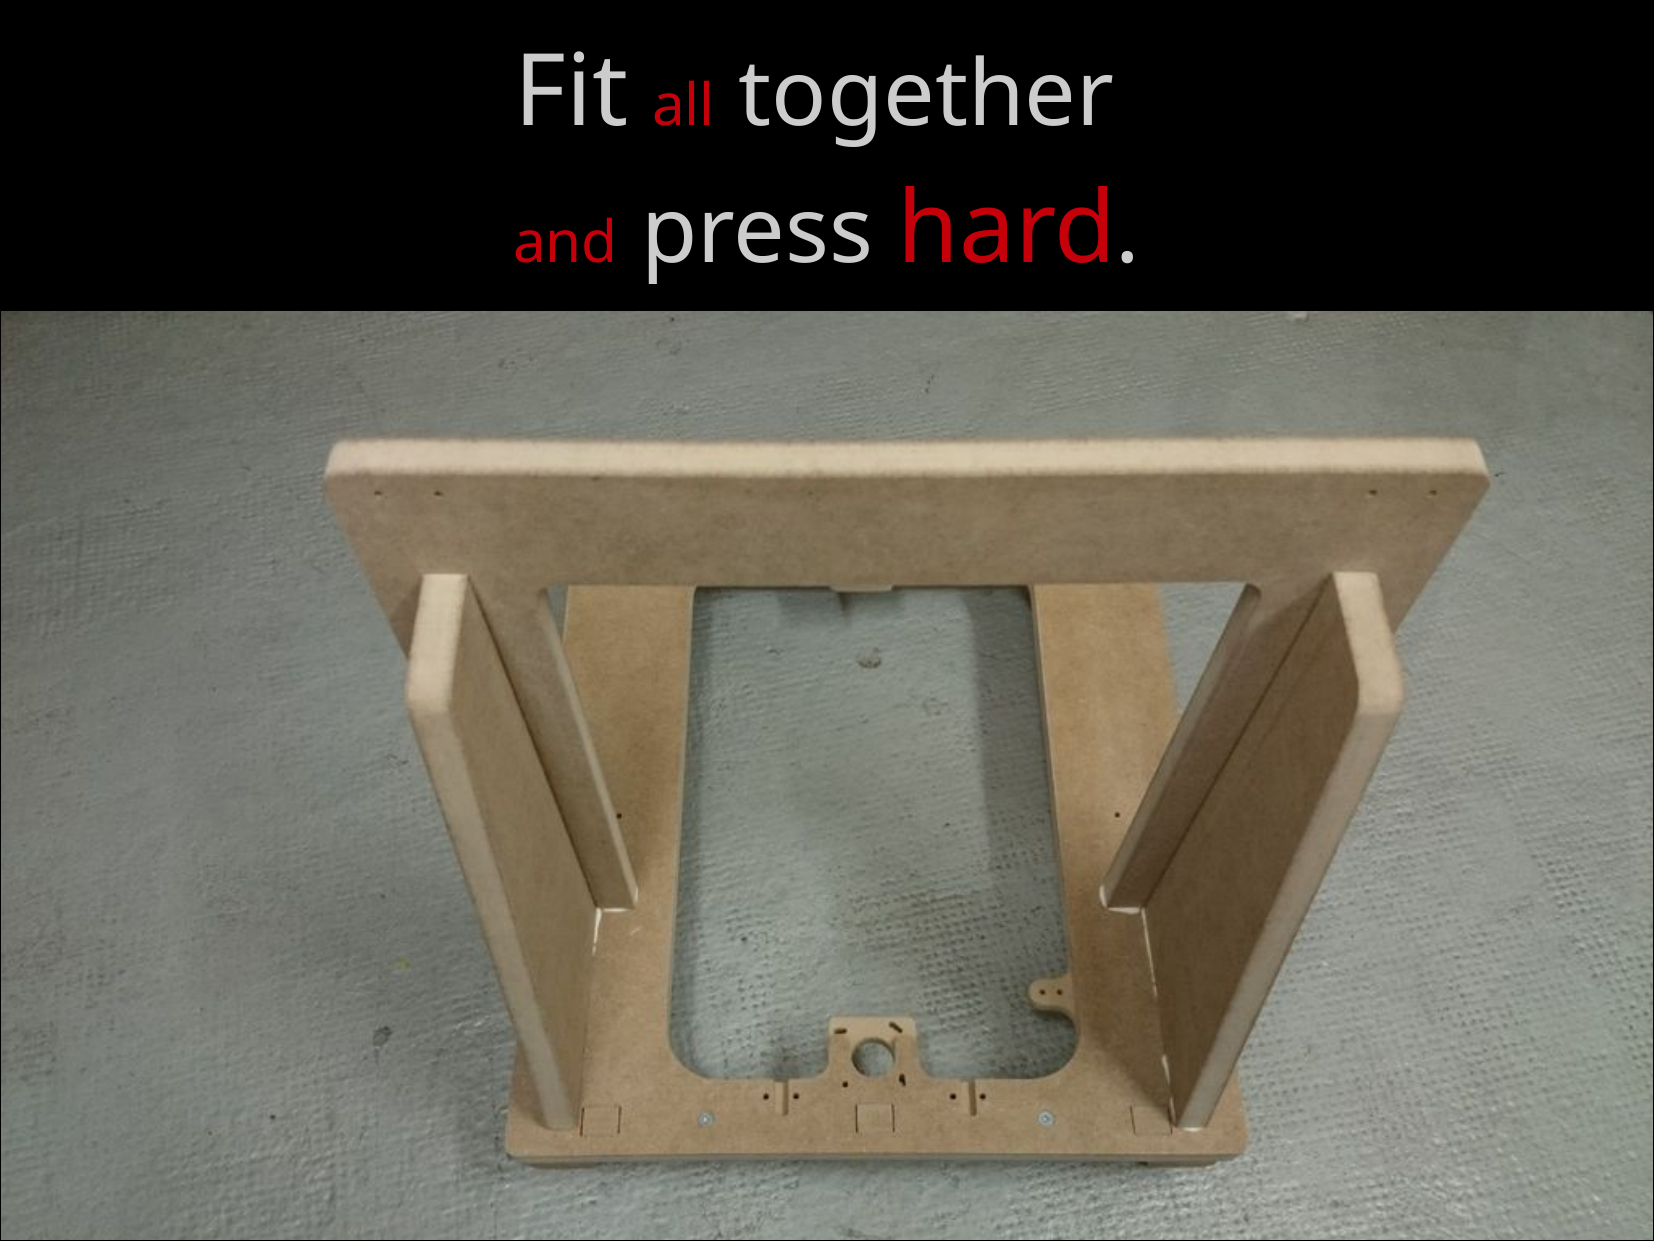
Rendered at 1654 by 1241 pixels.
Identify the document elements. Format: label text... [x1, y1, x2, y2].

title Fit all together and press hard. [0, 0, 1654, 311]
picture [0, 311, 1654, 1241]
